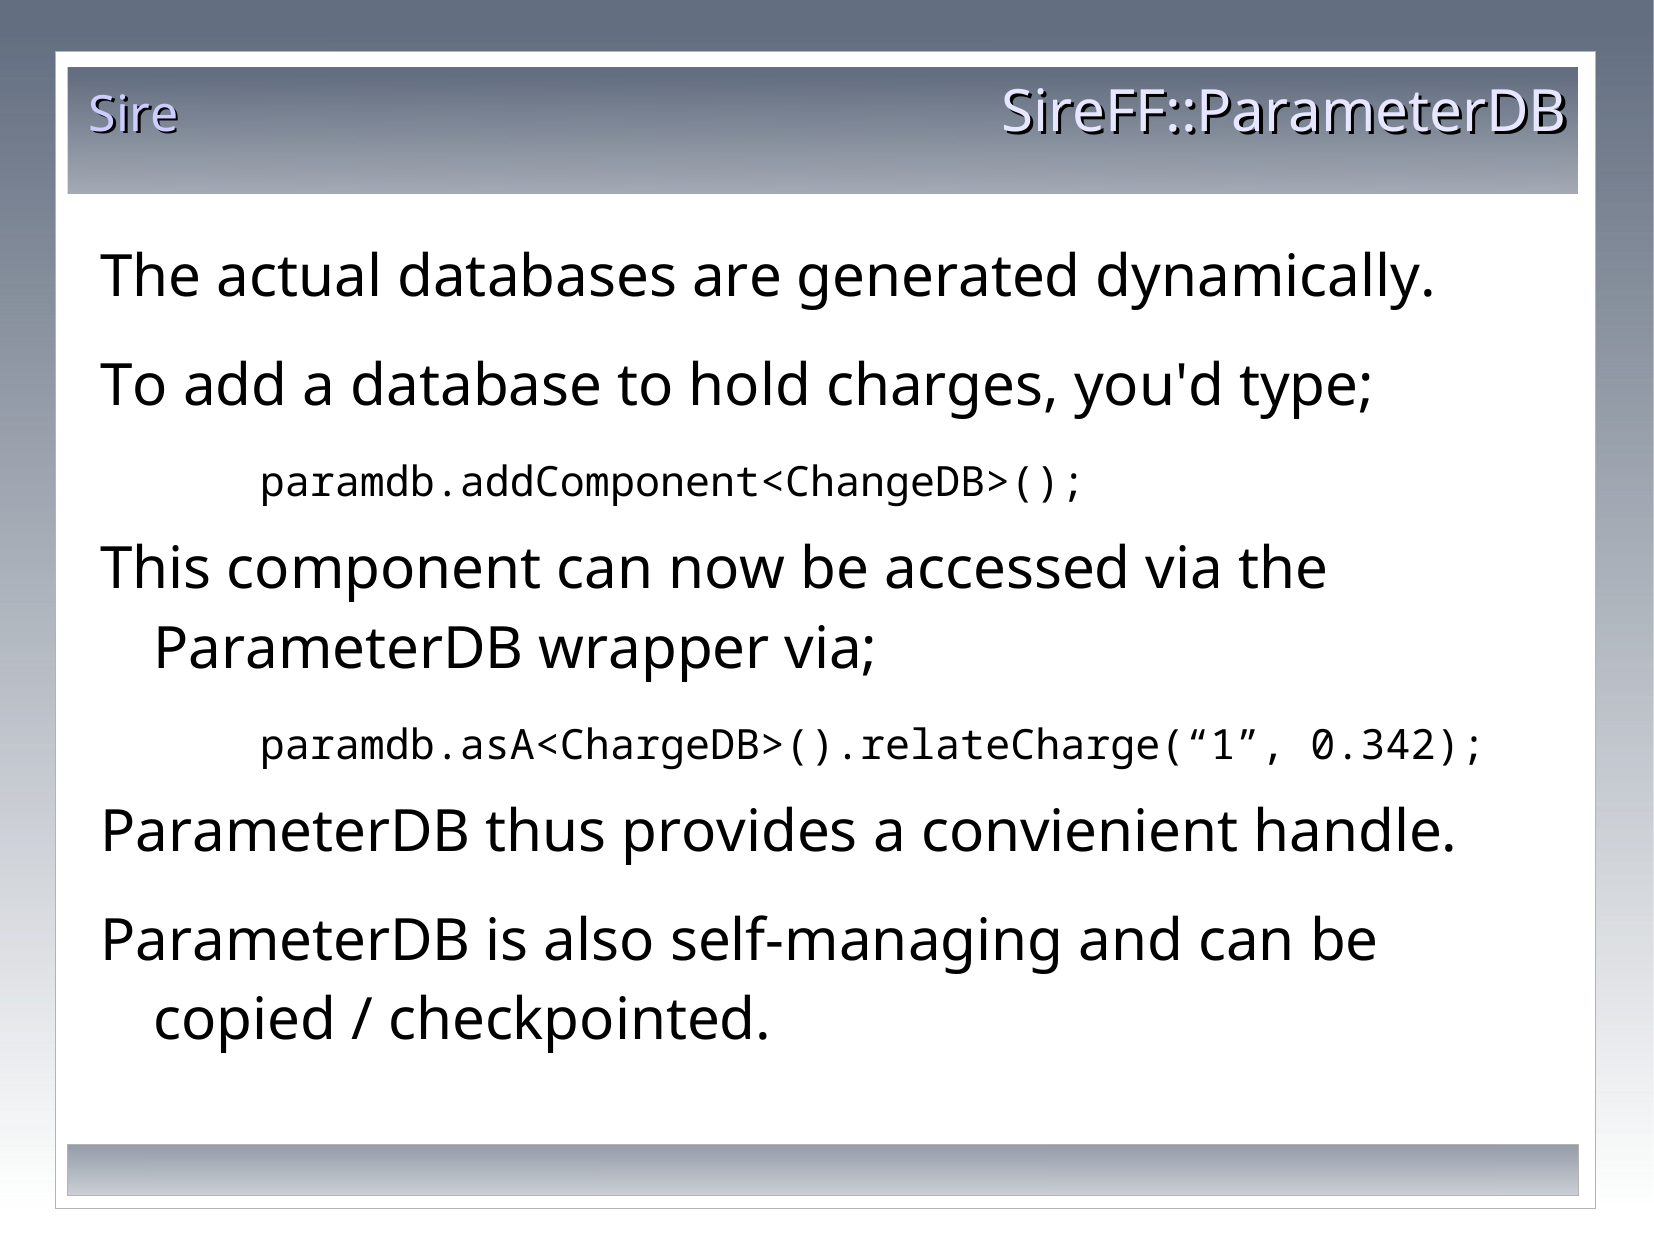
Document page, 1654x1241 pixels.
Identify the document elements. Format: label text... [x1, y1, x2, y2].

list The actual databases are generated dynamically. To add a database to hold charges, you'd type; paramdb.addComponent<ChangeDB>(); This component can now be accessed via the ParameterDB wrapper via; paramdb.asA<ChargeDB>().relateCharge(“1”, 0.342); ParameterDB thus provides a convienient handle. ParameterDB is also self-managing and can be copied / checkpointed. [82, 234, 1571, 1122]
title SireFF::ParameterDB [567, 68, 1567, 196]
picture [0, 0, 1654, 1241]
